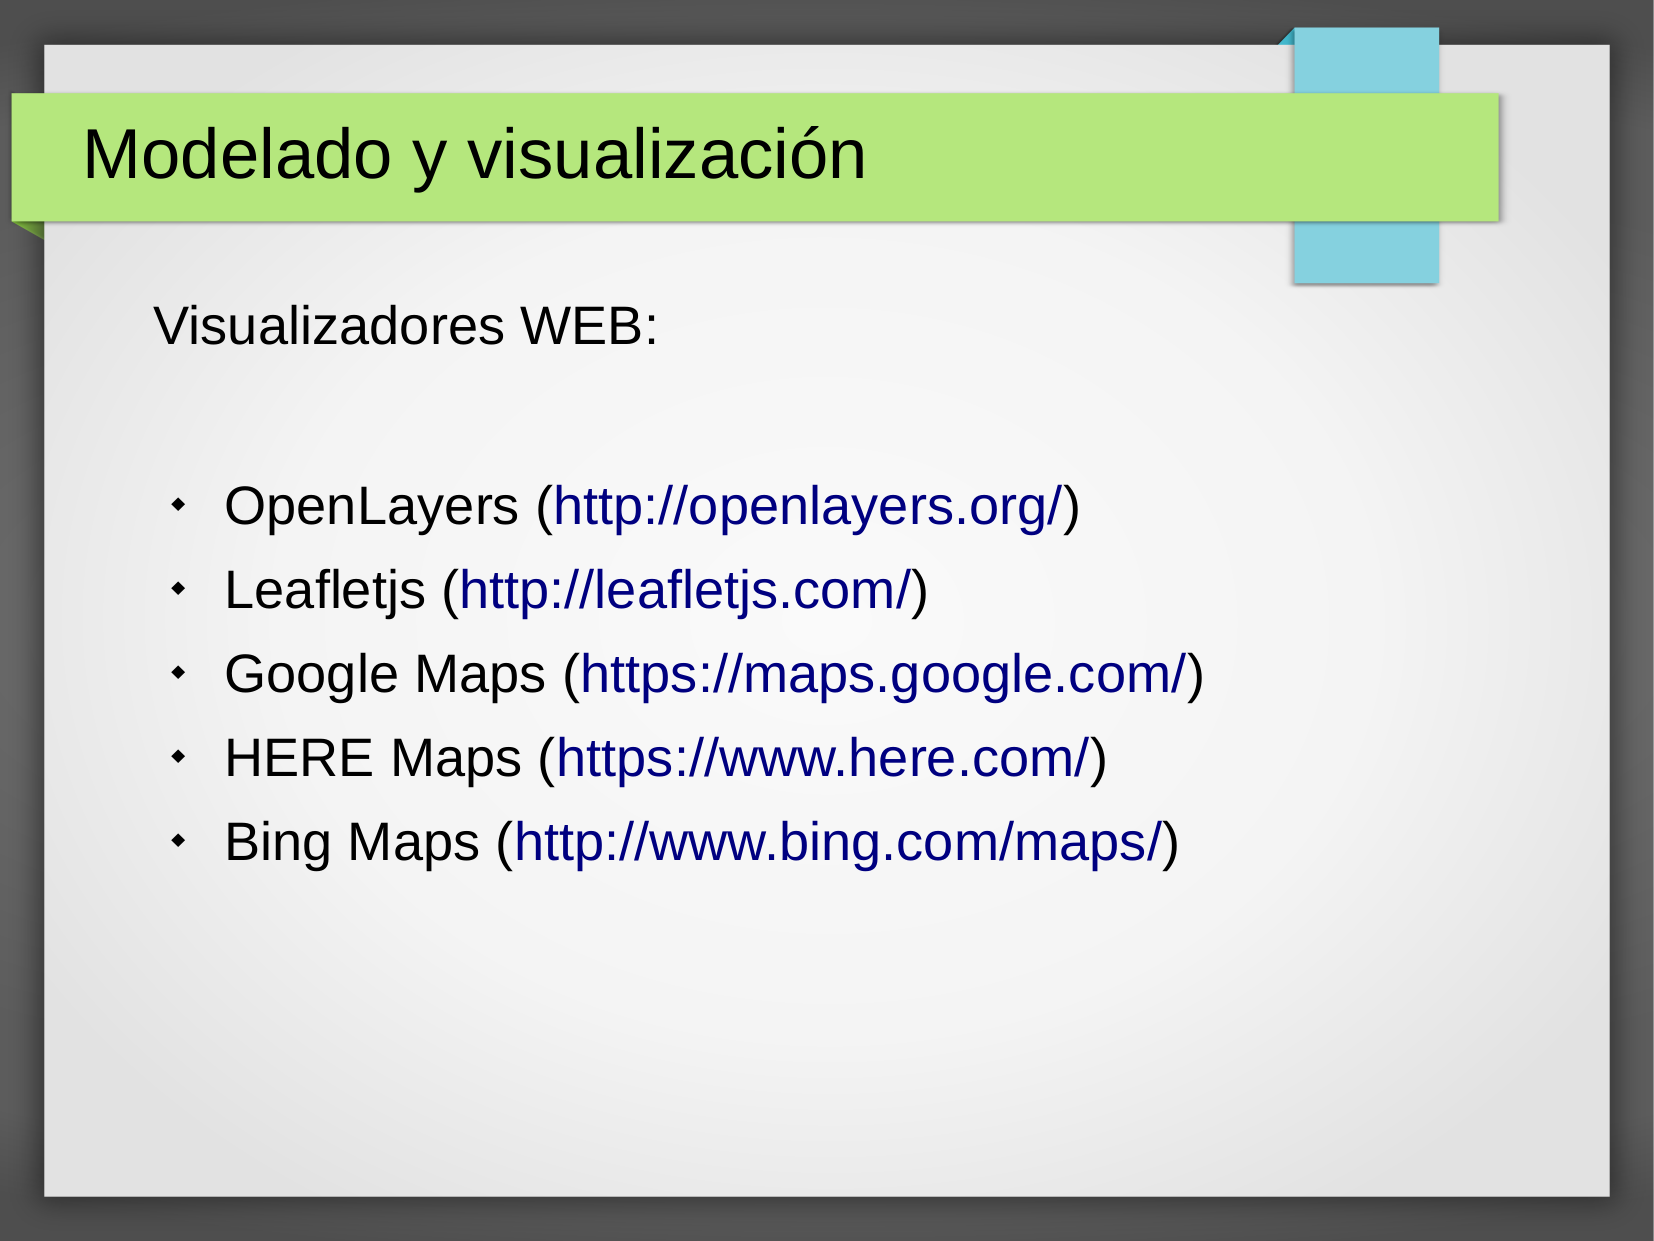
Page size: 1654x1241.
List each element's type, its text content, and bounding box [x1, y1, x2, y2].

list Visualizadores WEB: OpenLayers (http://openlayers.org/) Leafletjs (http://leafletjs.com/) Google Maps (https://maps.google.com/) HERE Maps (https://www.here.com/) Bing Maps (http://www.bing.com/maps/) [82, 295, 1571, 1015]
picture [0, 0, 1654, 1241]
title Modelado y visualización [82, 94, 1264, 213]
